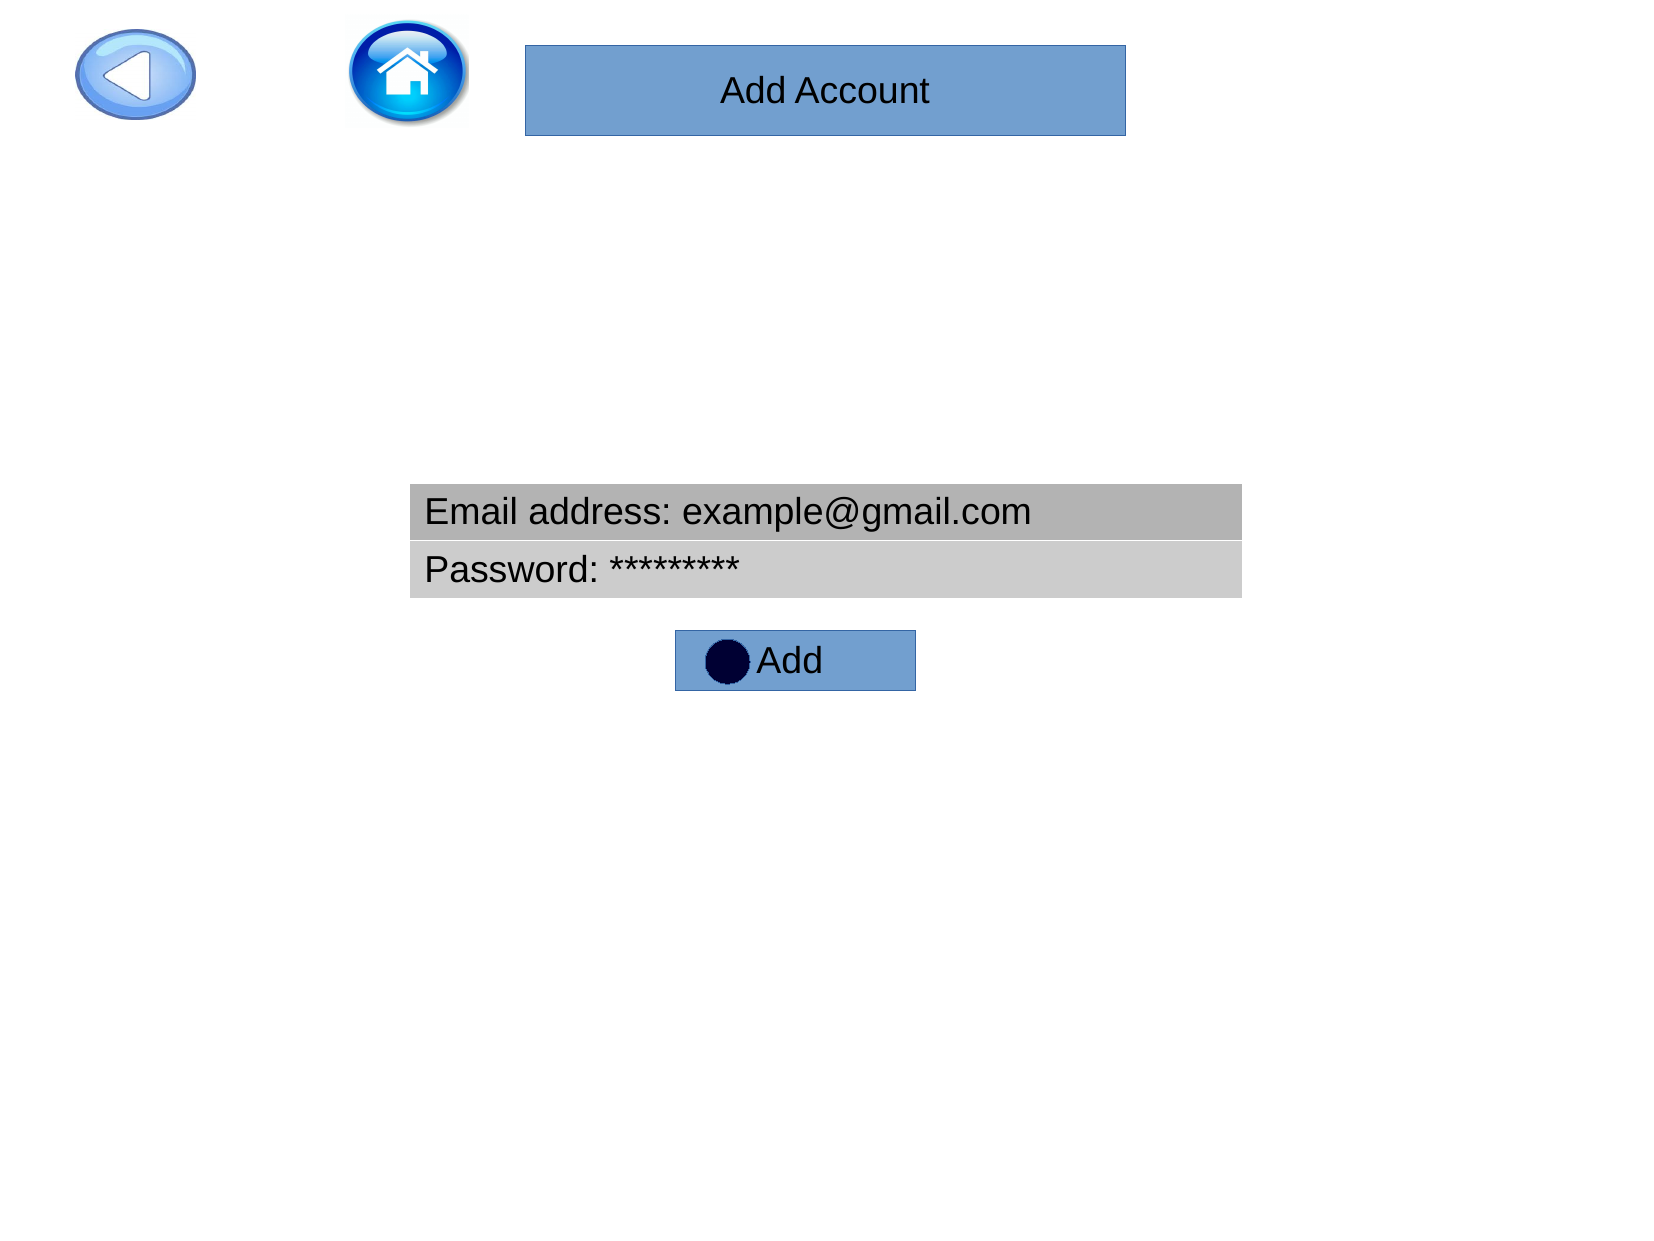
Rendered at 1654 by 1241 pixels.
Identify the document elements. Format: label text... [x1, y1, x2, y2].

text_box Add Account [525, 45, 1126, 136]
table_header Email address: example@gmail.com [410, 484, 1242, 540]
text_box [705, 639, 751, 685]
picture [75, 29, 196, 121]
picture [345, 14, 469, 128]
table_cell Password: ********* [410, 541, 1242, 598]
text_box Add [675, 630, 916, 691]
